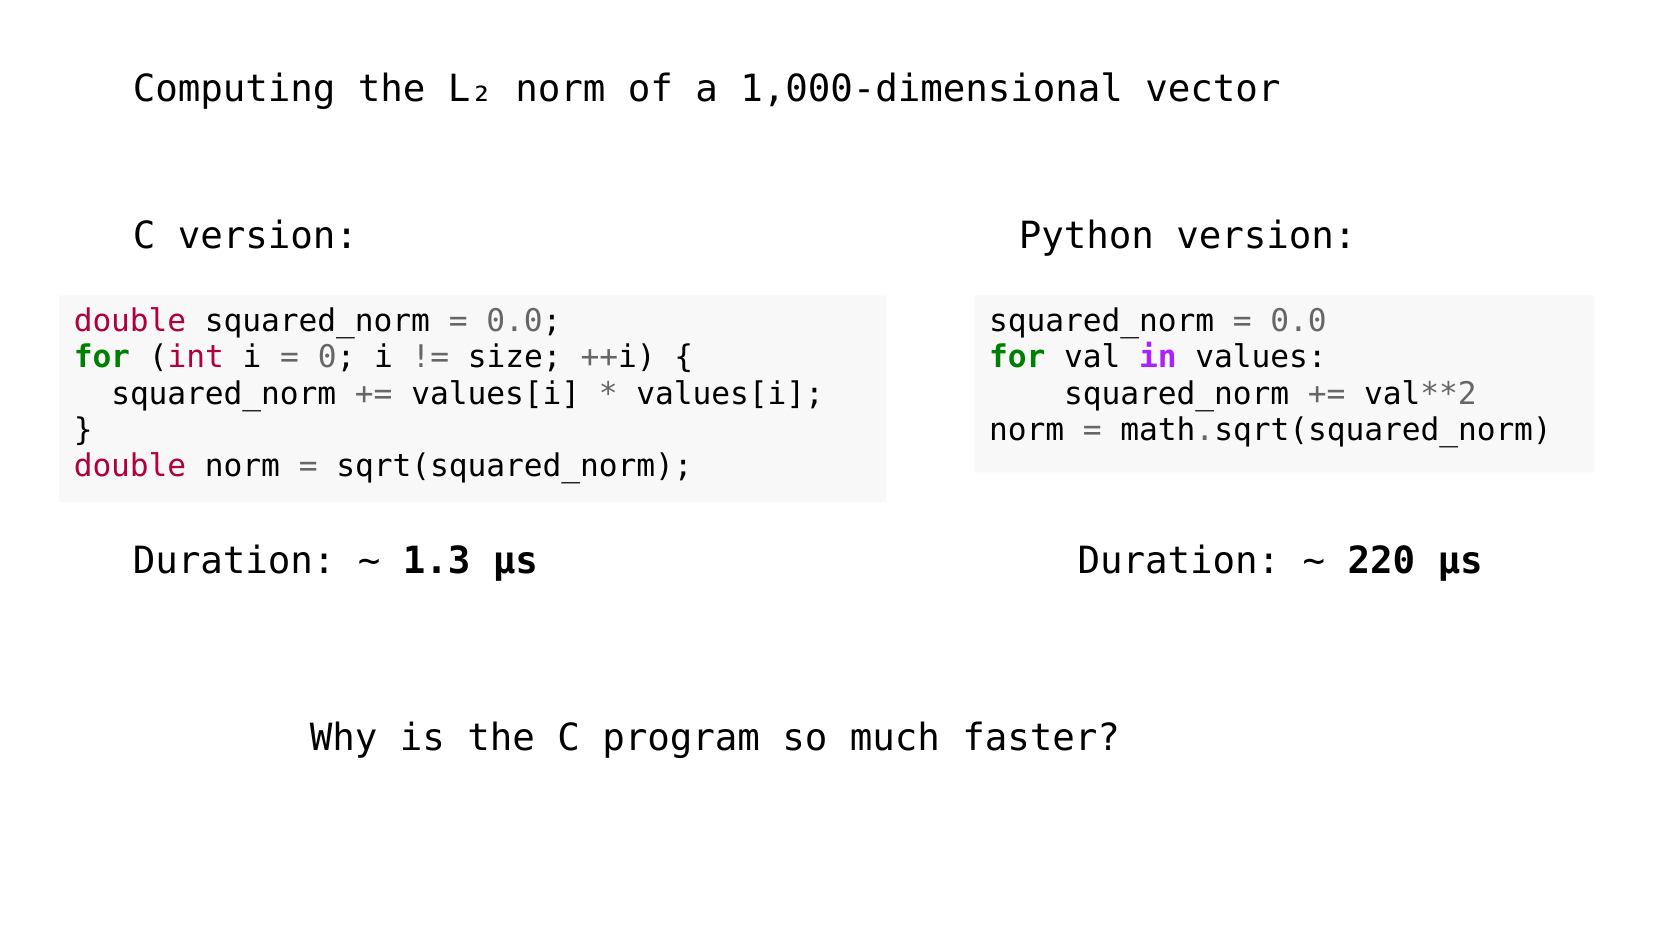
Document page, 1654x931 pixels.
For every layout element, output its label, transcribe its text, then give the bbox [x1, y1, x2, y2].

text_box Computing the L₂ norm of a 1,000-dimensional vector [118, 59, 1418, 161]
text_box Duration: ~ 1.3 µs [118, 531, 709, 590]
text_box Duration: ~ 220 µs [1062, 531, 1536, 590]
text_box squared_norm = 0.0 for val in values: squared_norm += val**2 norm = math.sqrt(squared_norm) [974, 295, 1595, 473]
text_box Python version: [1003, 206, 1418, 266]
text_box Why is the C program so much faster? [295, 708, 1359, 768]
text_box C version: [118, 206, 473, 266]
text_box double squared_norm = 0.0; for (int i = 0; i != size; ++i) { squared_norm += values[i] * values[i]; } double norm = sqrt(squared_norm); [59, 295, 886, 502]
